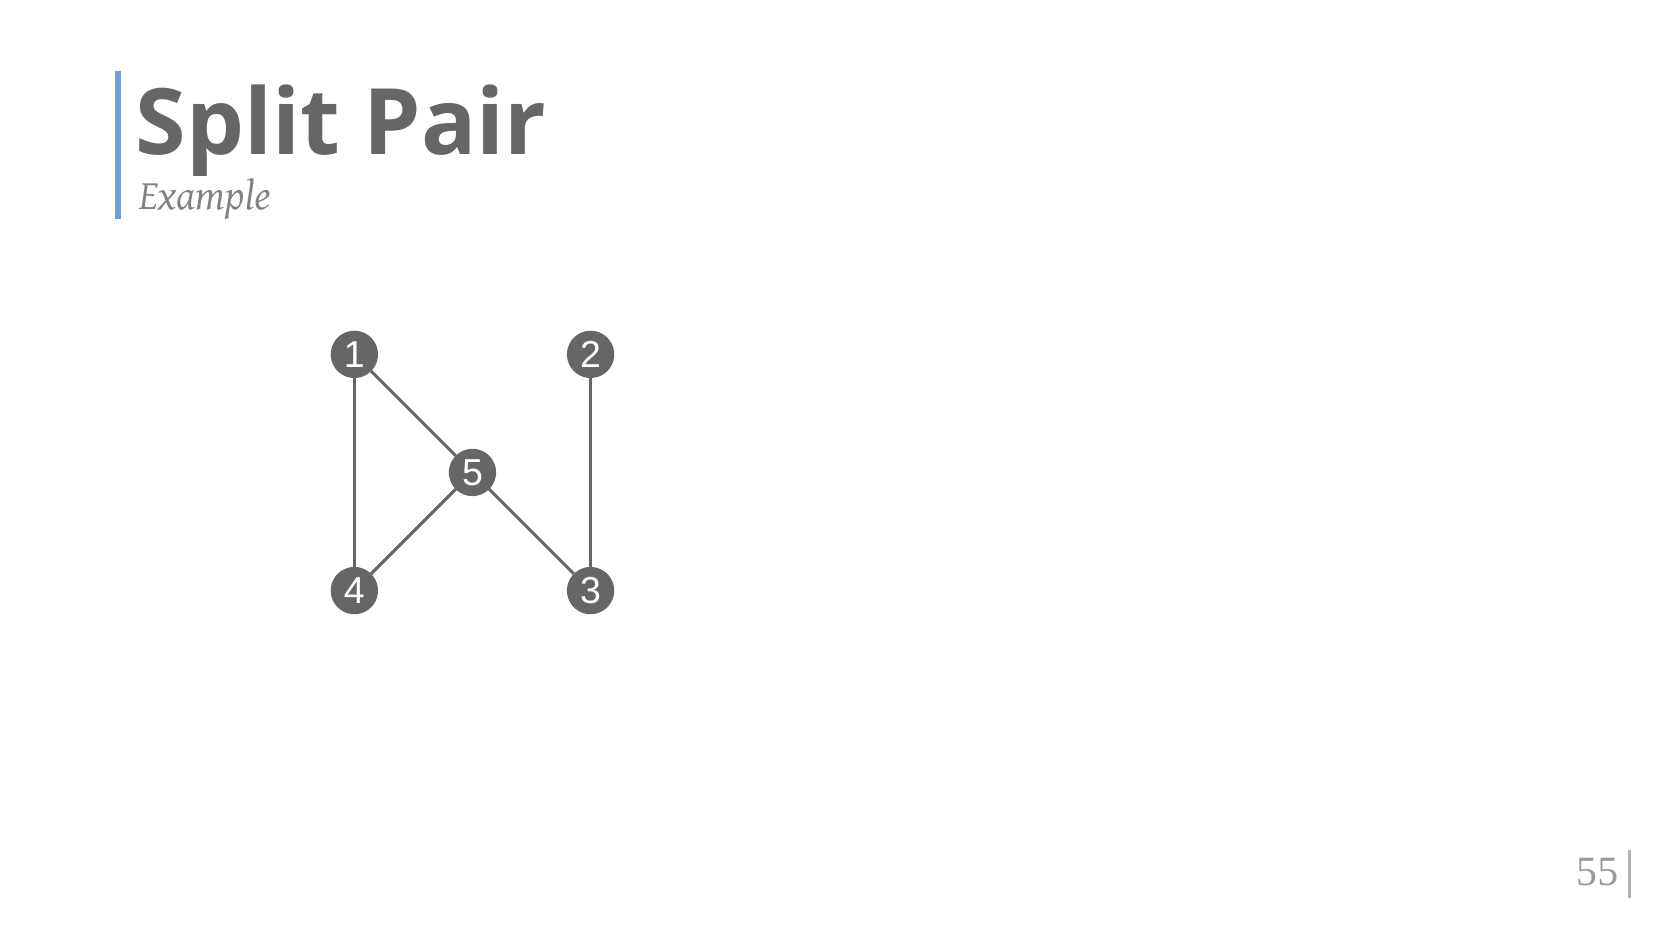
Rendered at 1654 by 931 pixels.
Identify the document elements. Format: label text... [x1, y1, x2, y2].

text_box 1 [330, 330, 379, 378]
text_box 2 [566, 330, 615, 378]
text_box 5 [448, 448, 497, 497]
title Split Pair [135, 60, 1601, 178]
text_box 3 [566, 567, 615, 615]
text_box 4 [330, 567, 379, 615]
text_box Example [124, 165, 721, 229]
